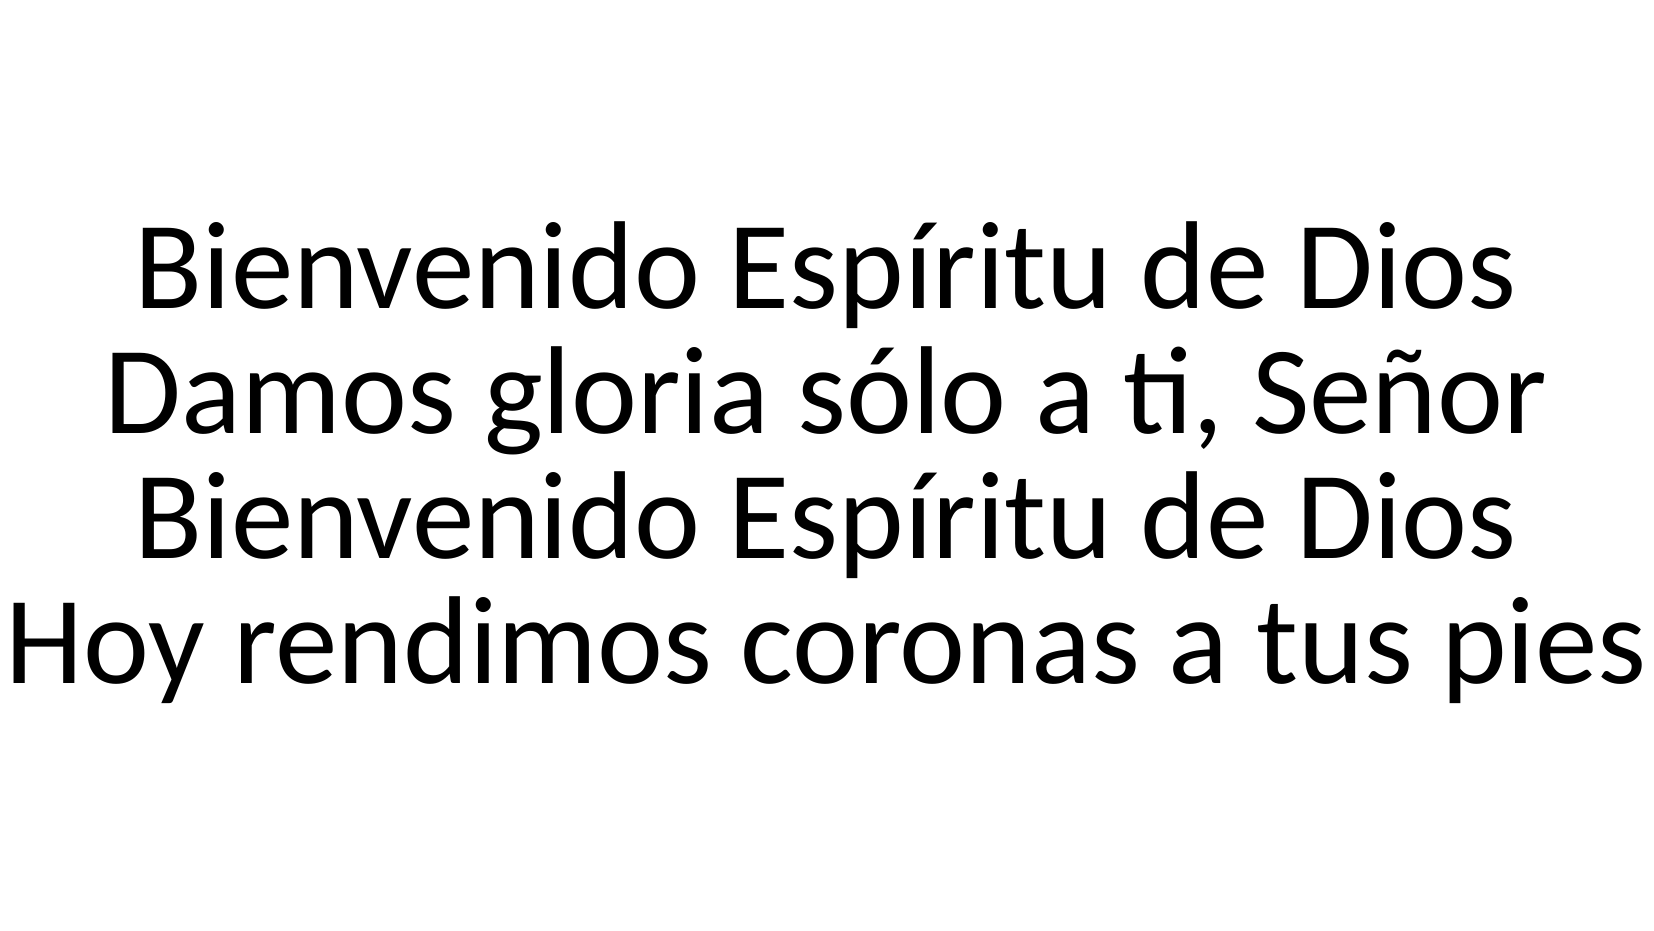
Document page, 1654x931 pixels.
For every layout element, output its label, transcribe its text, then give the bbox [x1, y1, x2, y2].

title Bienvenido Espíritu de Dios Damos gloria sólo a ti, Señor Bienvenido Espíritu de Dios Hoy rendimos coronas a tus pies [0, 0, 1654, 931]
